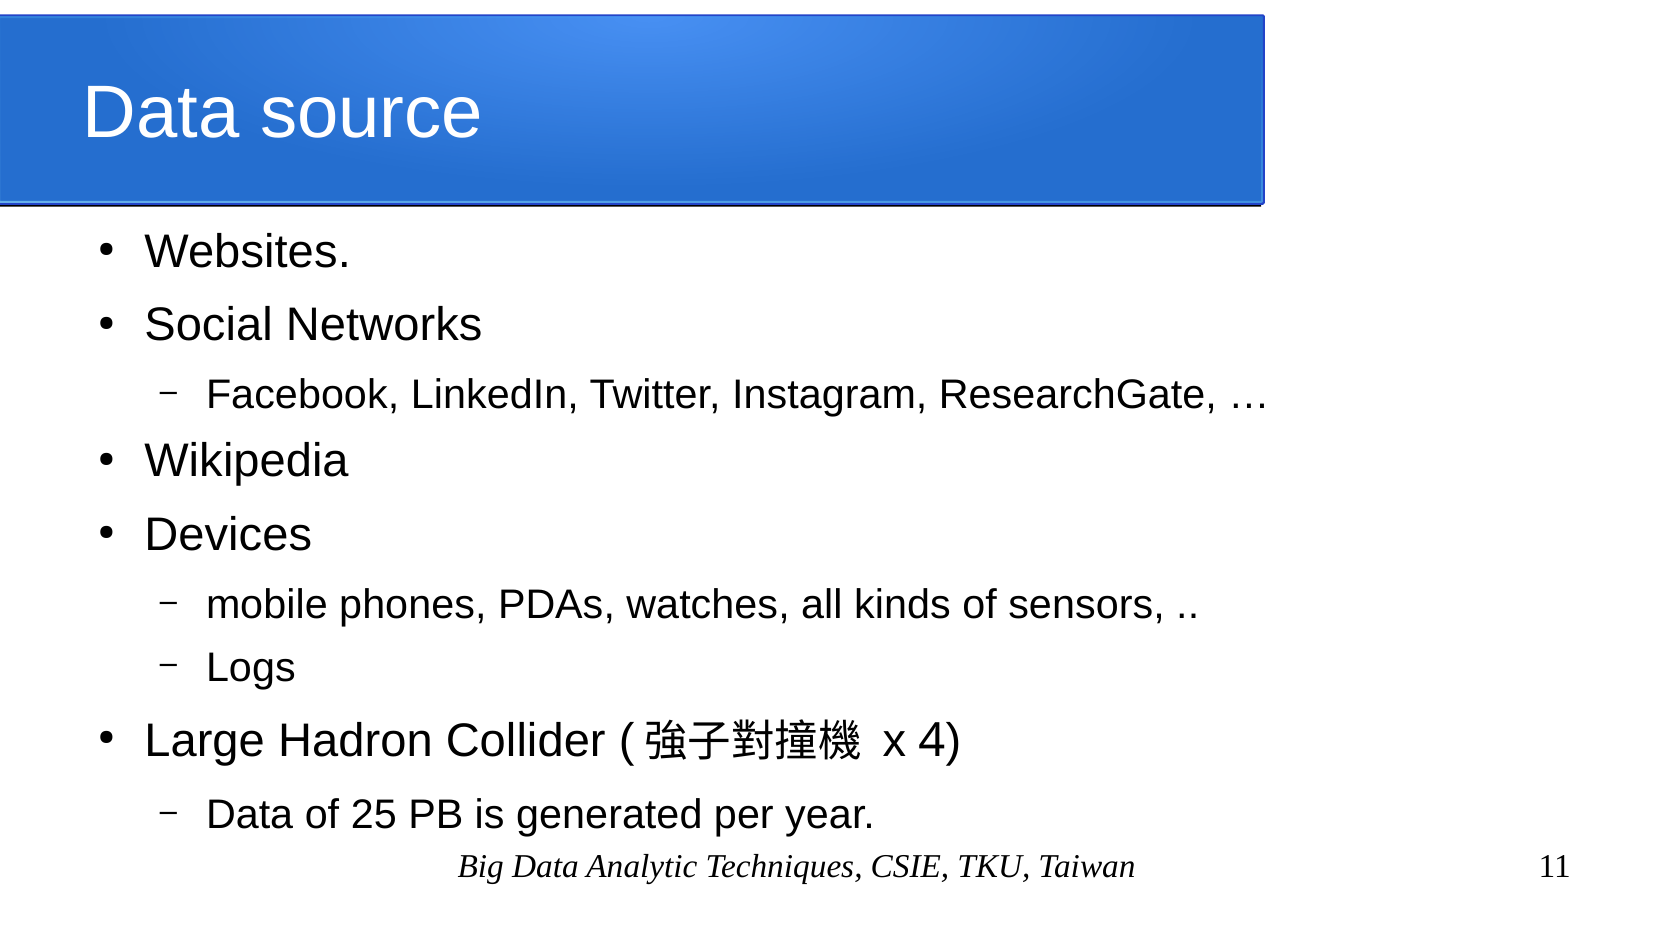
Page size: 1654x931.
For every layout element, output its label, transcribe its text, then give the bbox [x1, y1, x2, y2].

title Data source [82, 35, 1235, 189]
list Websites. Social Networks Facebook, LinkedIn, Twitter, Instagram, ResearchGate, … Wikipedia Devices mobile phones, PDAs, watches, all kinds of sensors, .. Logs Large Hadron Collider (強子對撞機 x 4) Data of 25 PB is generated per year. [82, 224, 1571, 839]
